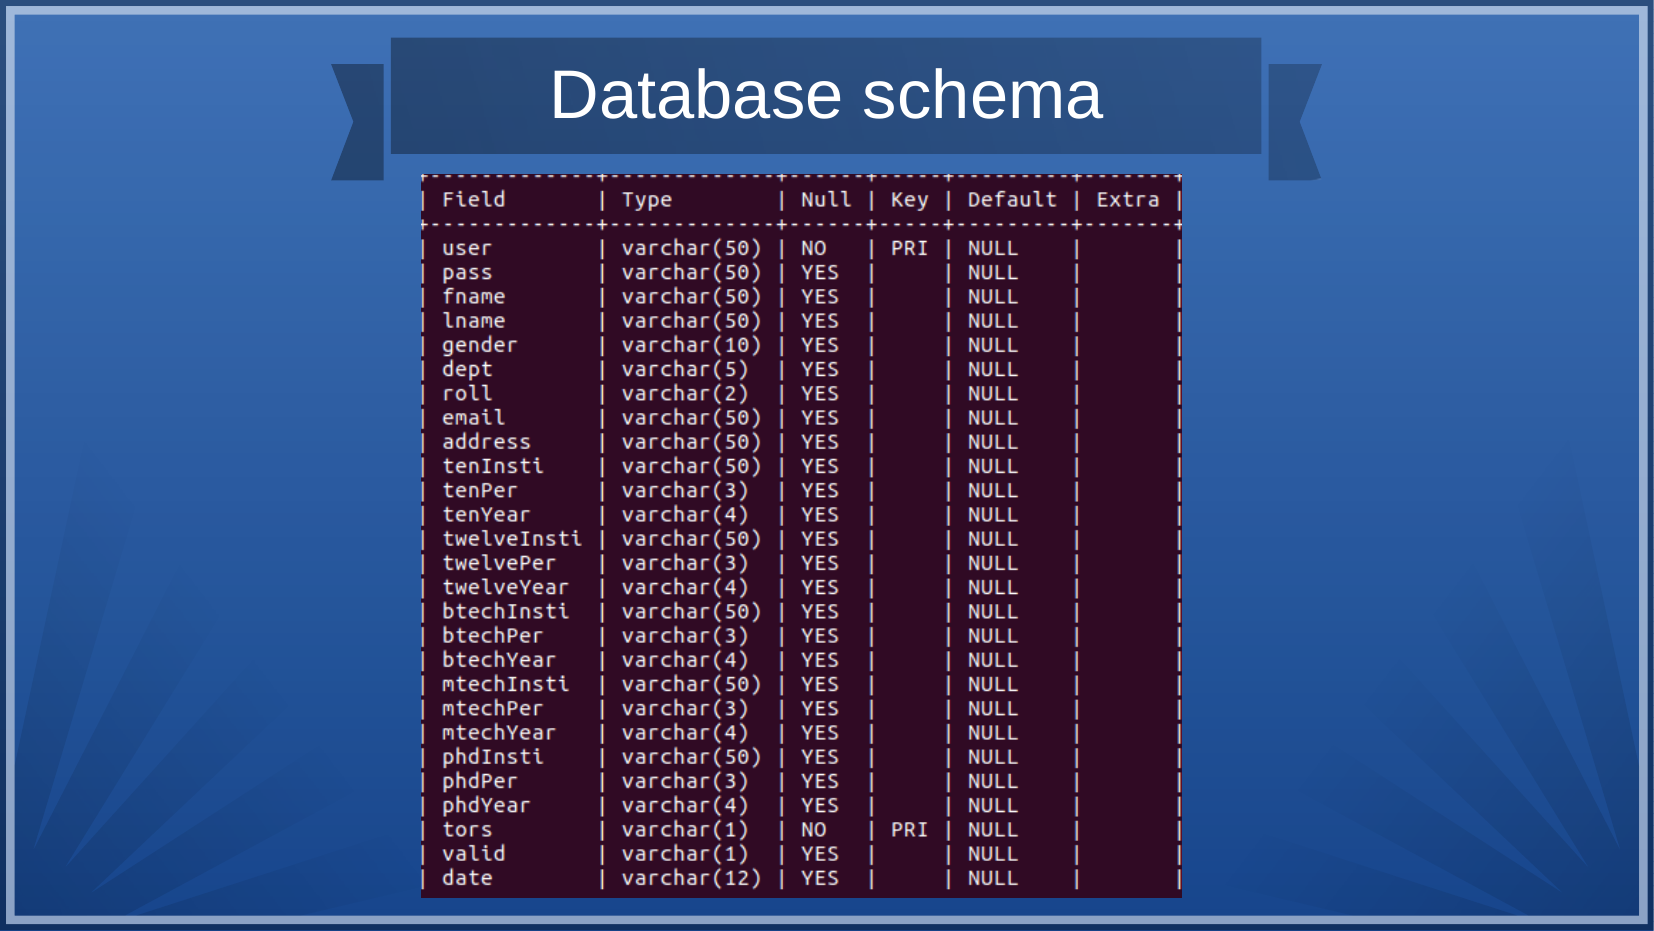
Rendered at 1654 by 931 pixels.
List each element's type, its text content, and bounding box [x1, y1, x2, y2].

picture [421, 174, 1182, 898]
title Database schema [389, 35, 1264, 154]
